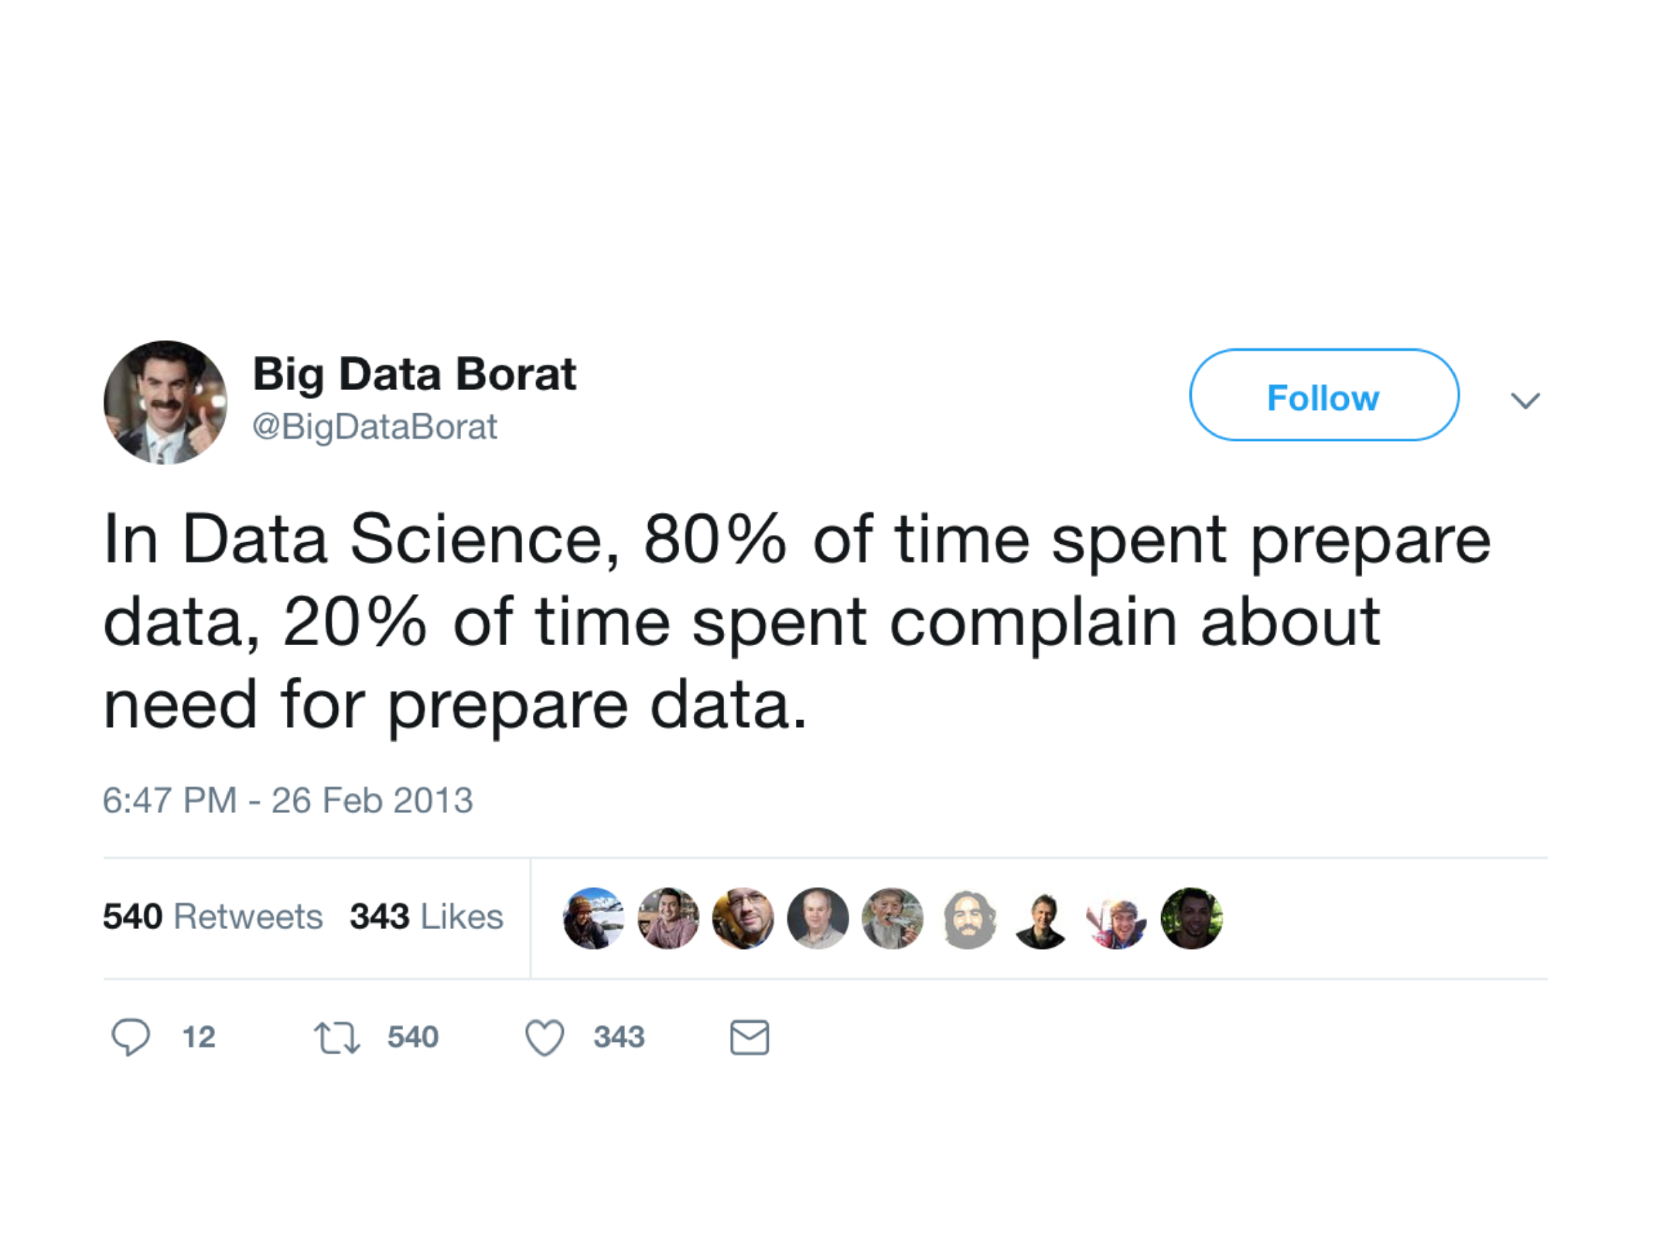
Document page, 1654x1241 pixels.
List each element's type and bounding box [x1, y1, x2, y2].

picture [82, 321, 1571, 1078]
